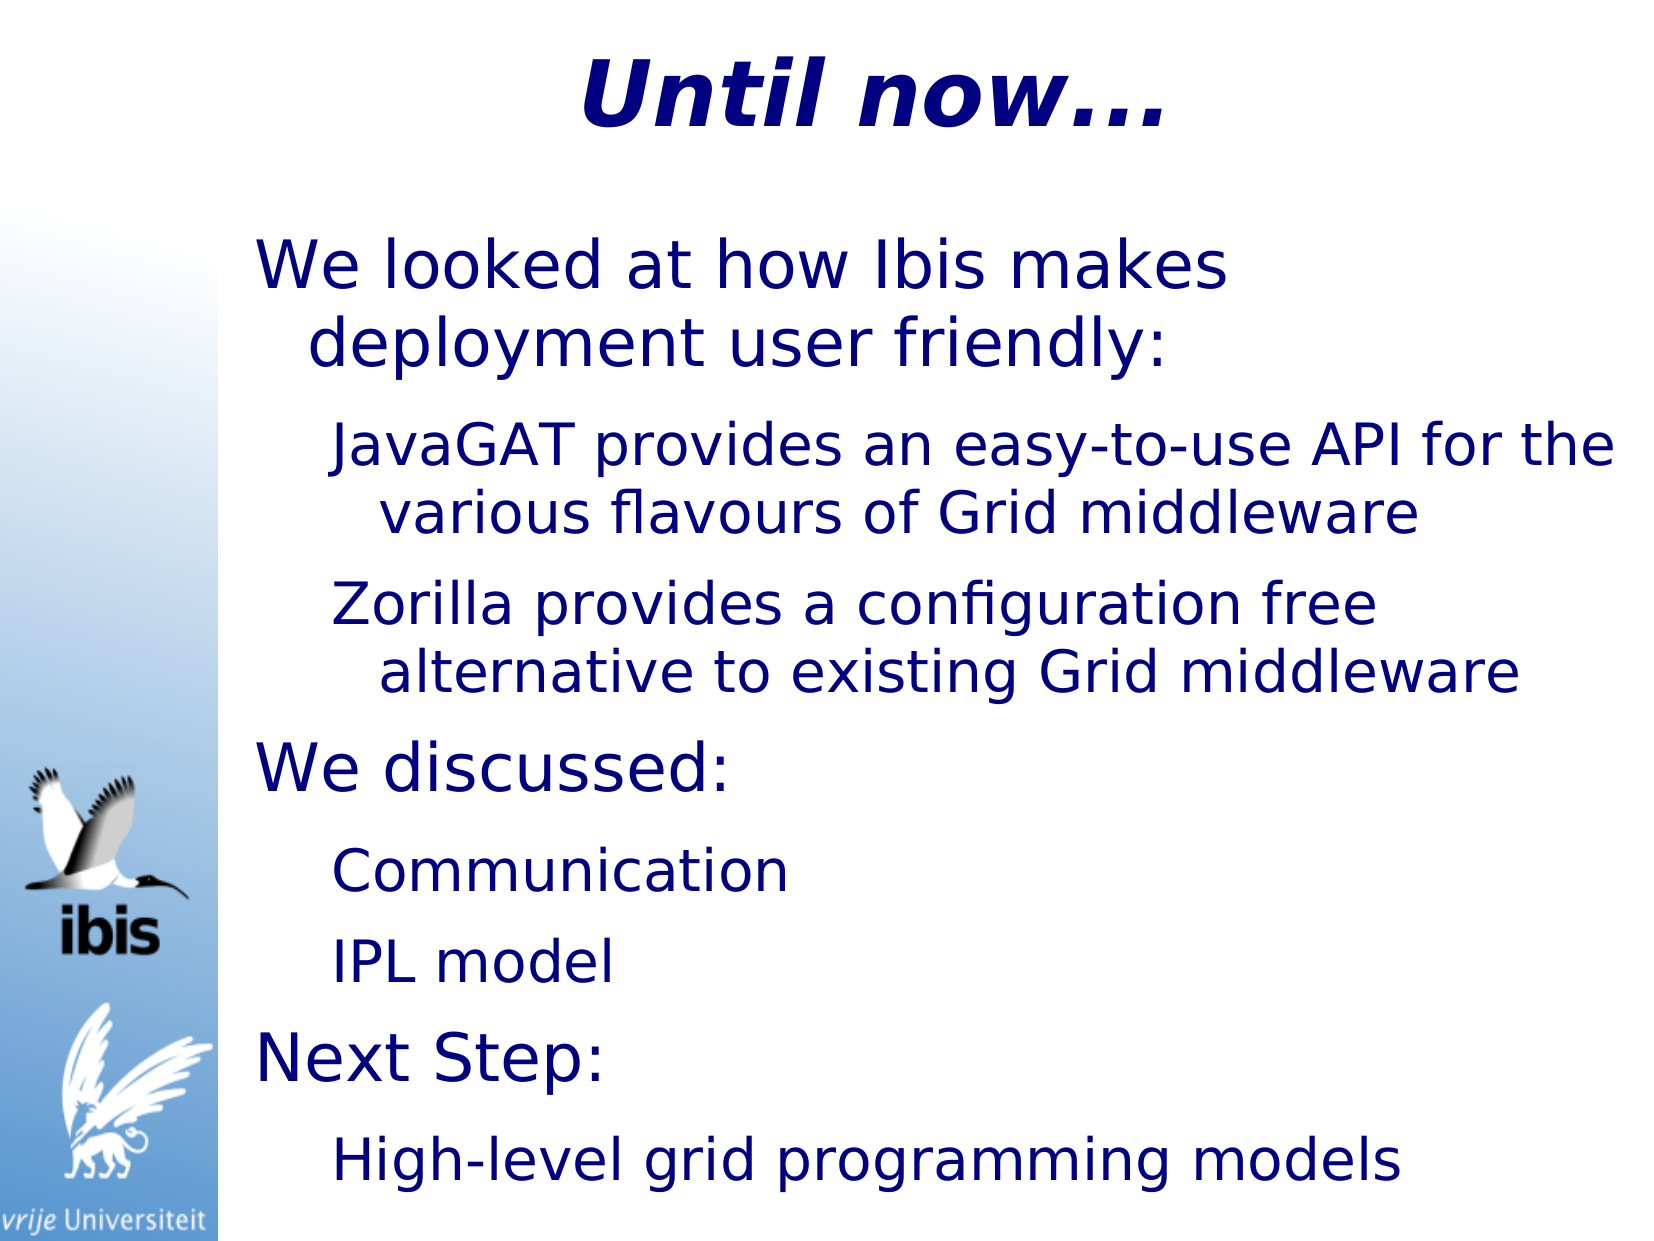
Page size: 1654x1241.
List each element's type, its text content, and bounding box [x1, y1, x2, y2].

title Until now... [219, 0, 1534, 198]
picture [0, 0, 218, 1241]
list We looked at how Ibis makes deployment user friendly: JavaGAT provides an easy-to-use API for the various flavours of Grid middleware Zorilla provides a configuration free alternative to existing Grid middleware We discussed: Communication IPL model Next Step: High-level grid programming models [236, 226, 1643, 1195]
